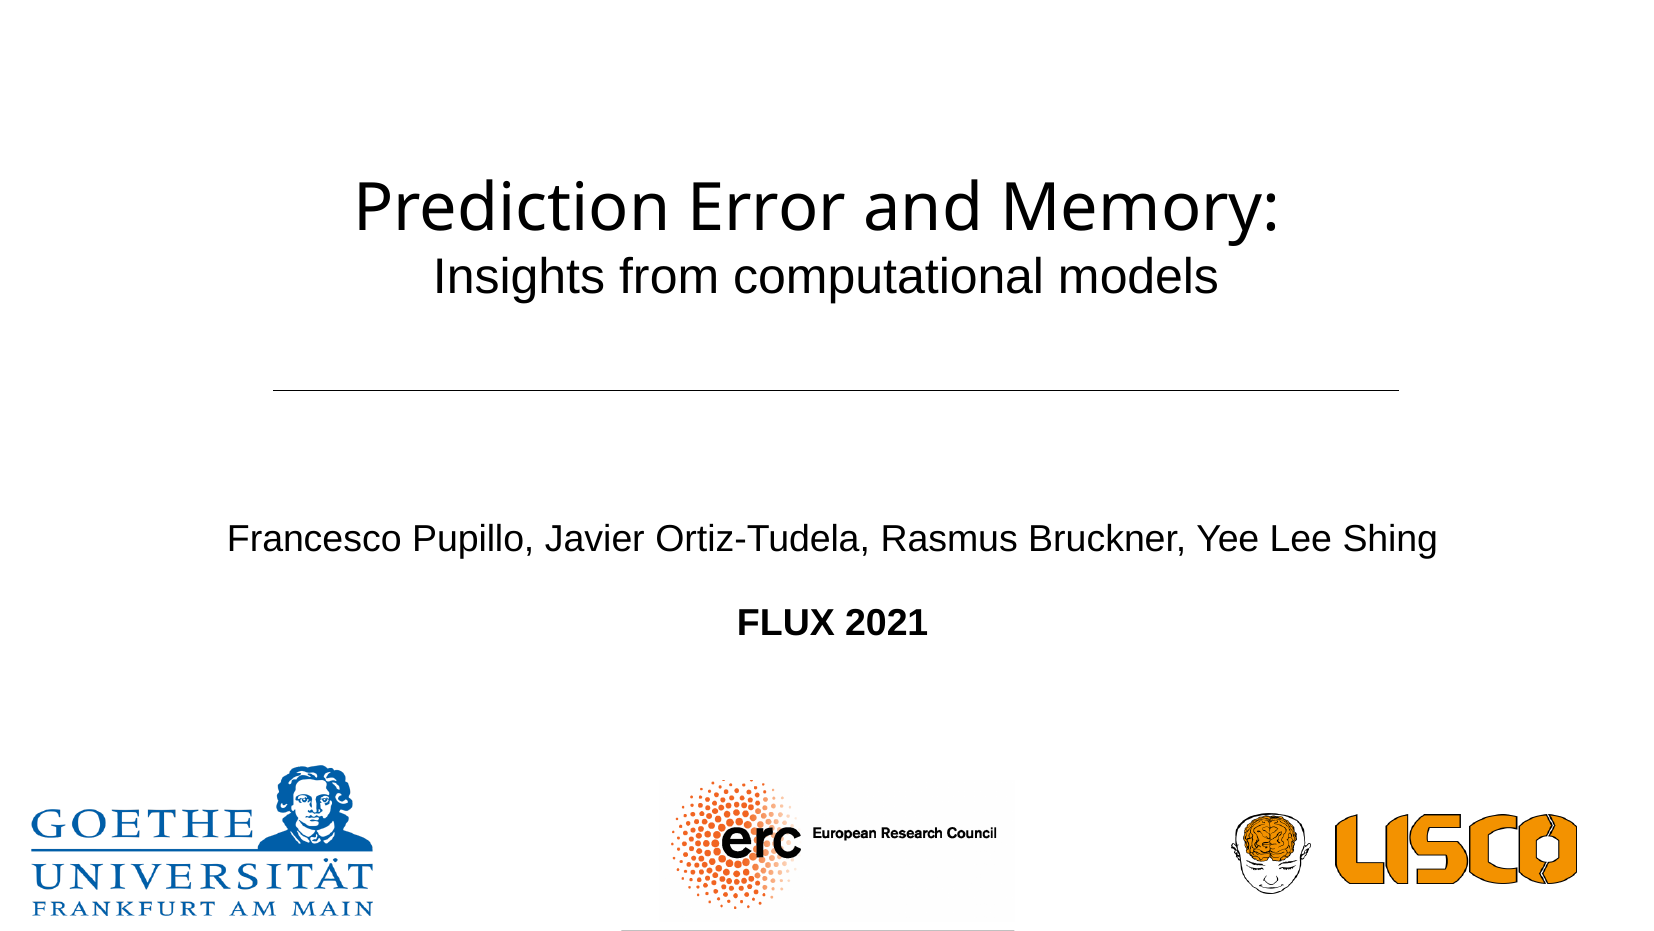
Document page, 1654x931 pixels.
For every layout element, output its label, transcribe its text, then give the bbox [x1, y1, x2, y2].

picture [1231, 813, 1311, 894]
picture [621, 780, 1015, 931]
picture [1335, 814, 1577, 884]
text_box Prediction Error and Memory: Insights from computational models [75, 155, 1577, 300]
text_box Francesco Pupillo, Javier Ortiz-Tudela, Rasmus Bruckner, Yee Lee Shing FLUX 2021 [120, 510, 1546, 735]
picture [31, 765, 373, 916]
